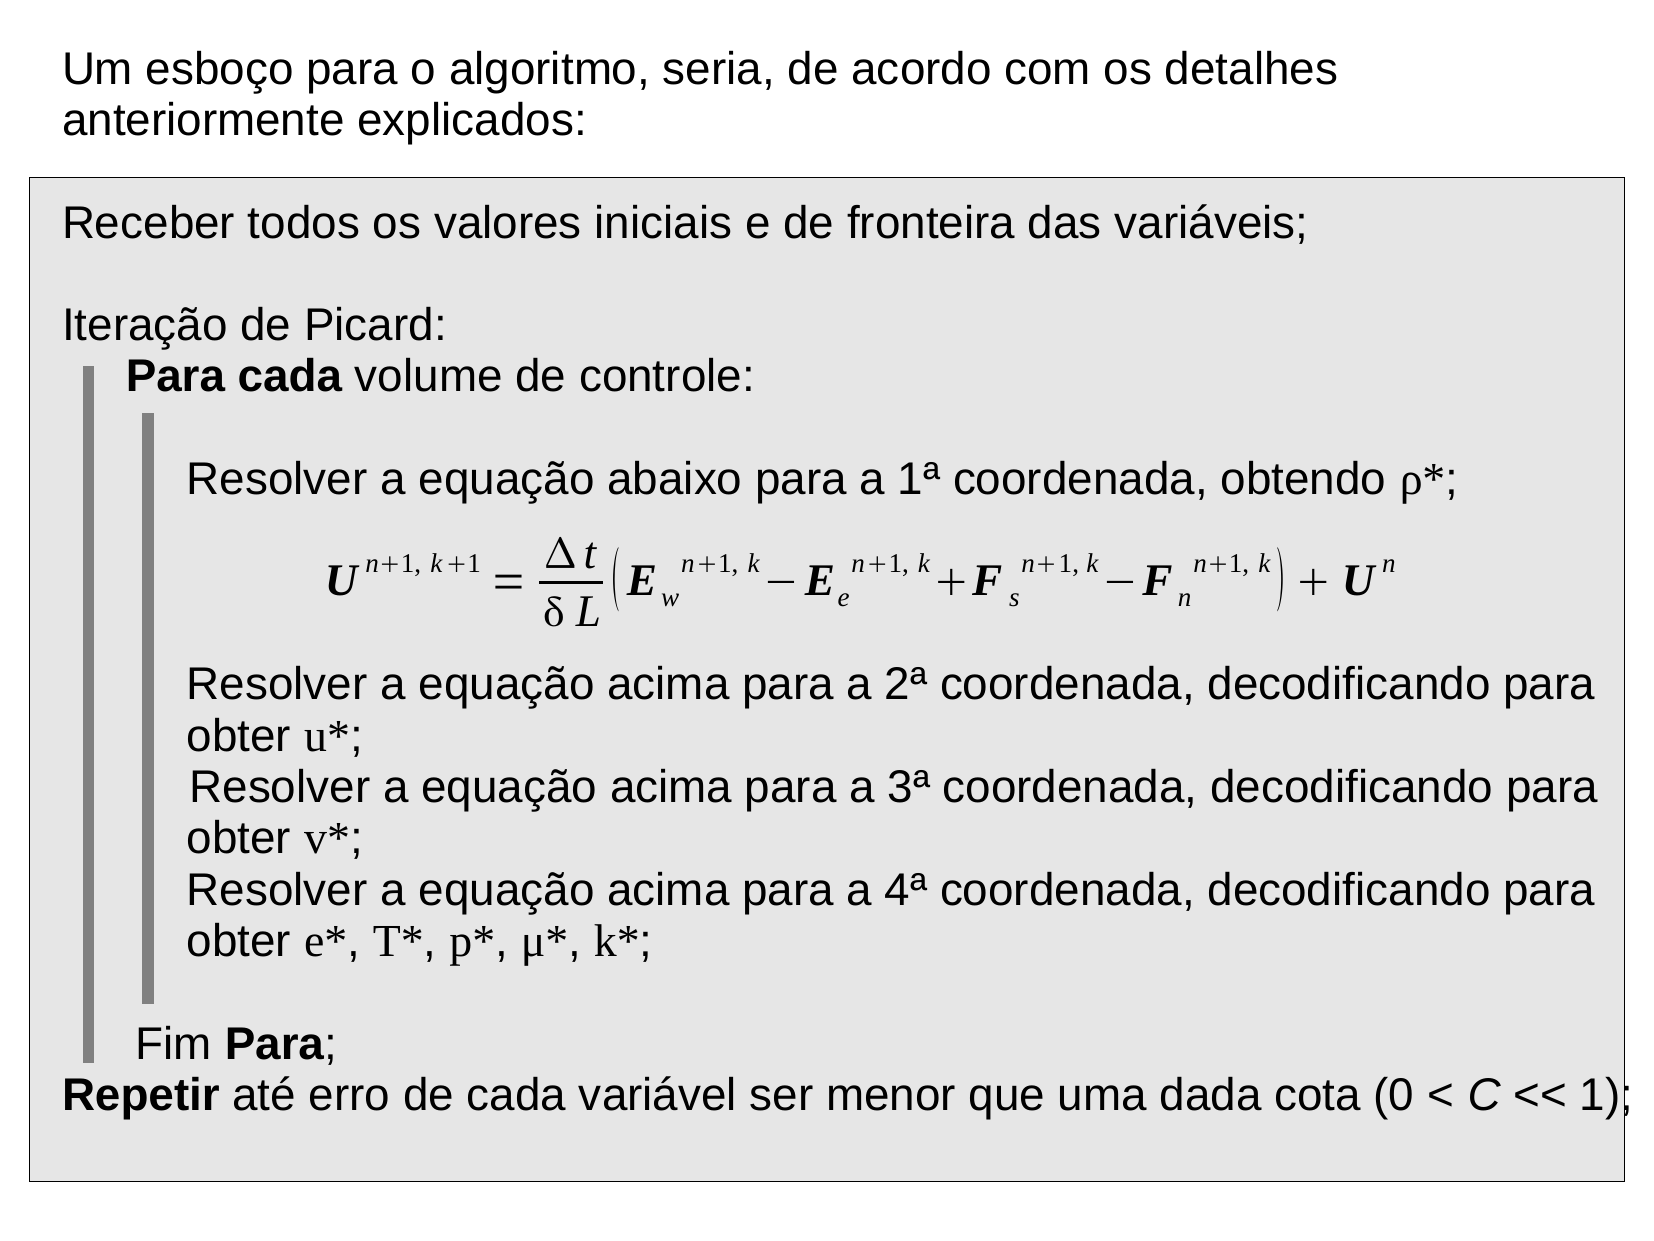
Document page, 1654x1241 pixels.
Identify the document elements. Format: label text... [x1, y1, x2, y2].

text_box Um esboço para o algoritmo, seria, de acordo com os detalhes anteriormente explicados: Receber todos os valores iniciais e de fronteira das variáveis; Iteração de Picard: Para cada volume de controle: Resolver a equação abaixo para a 1ª coordenada, obtendo ρ*; Resolver a equação acima para a 2ª coordenada, decodificando para obter u*; Resolver a equação acima para a 3ª coordenada, decodificando para obter v*; Resolver a equação acima para a 4ª coordenada, decodificando para obter e*, T*, p*, μ*, k*; Fim Para; Repetir até erro de cada variável ser menor que uma dada cota (0 < C << 1); [47, 35, 1618, 1128]
text_box [29, 177, 1625, 1182]
chart [318, 528, 1401, 636]
